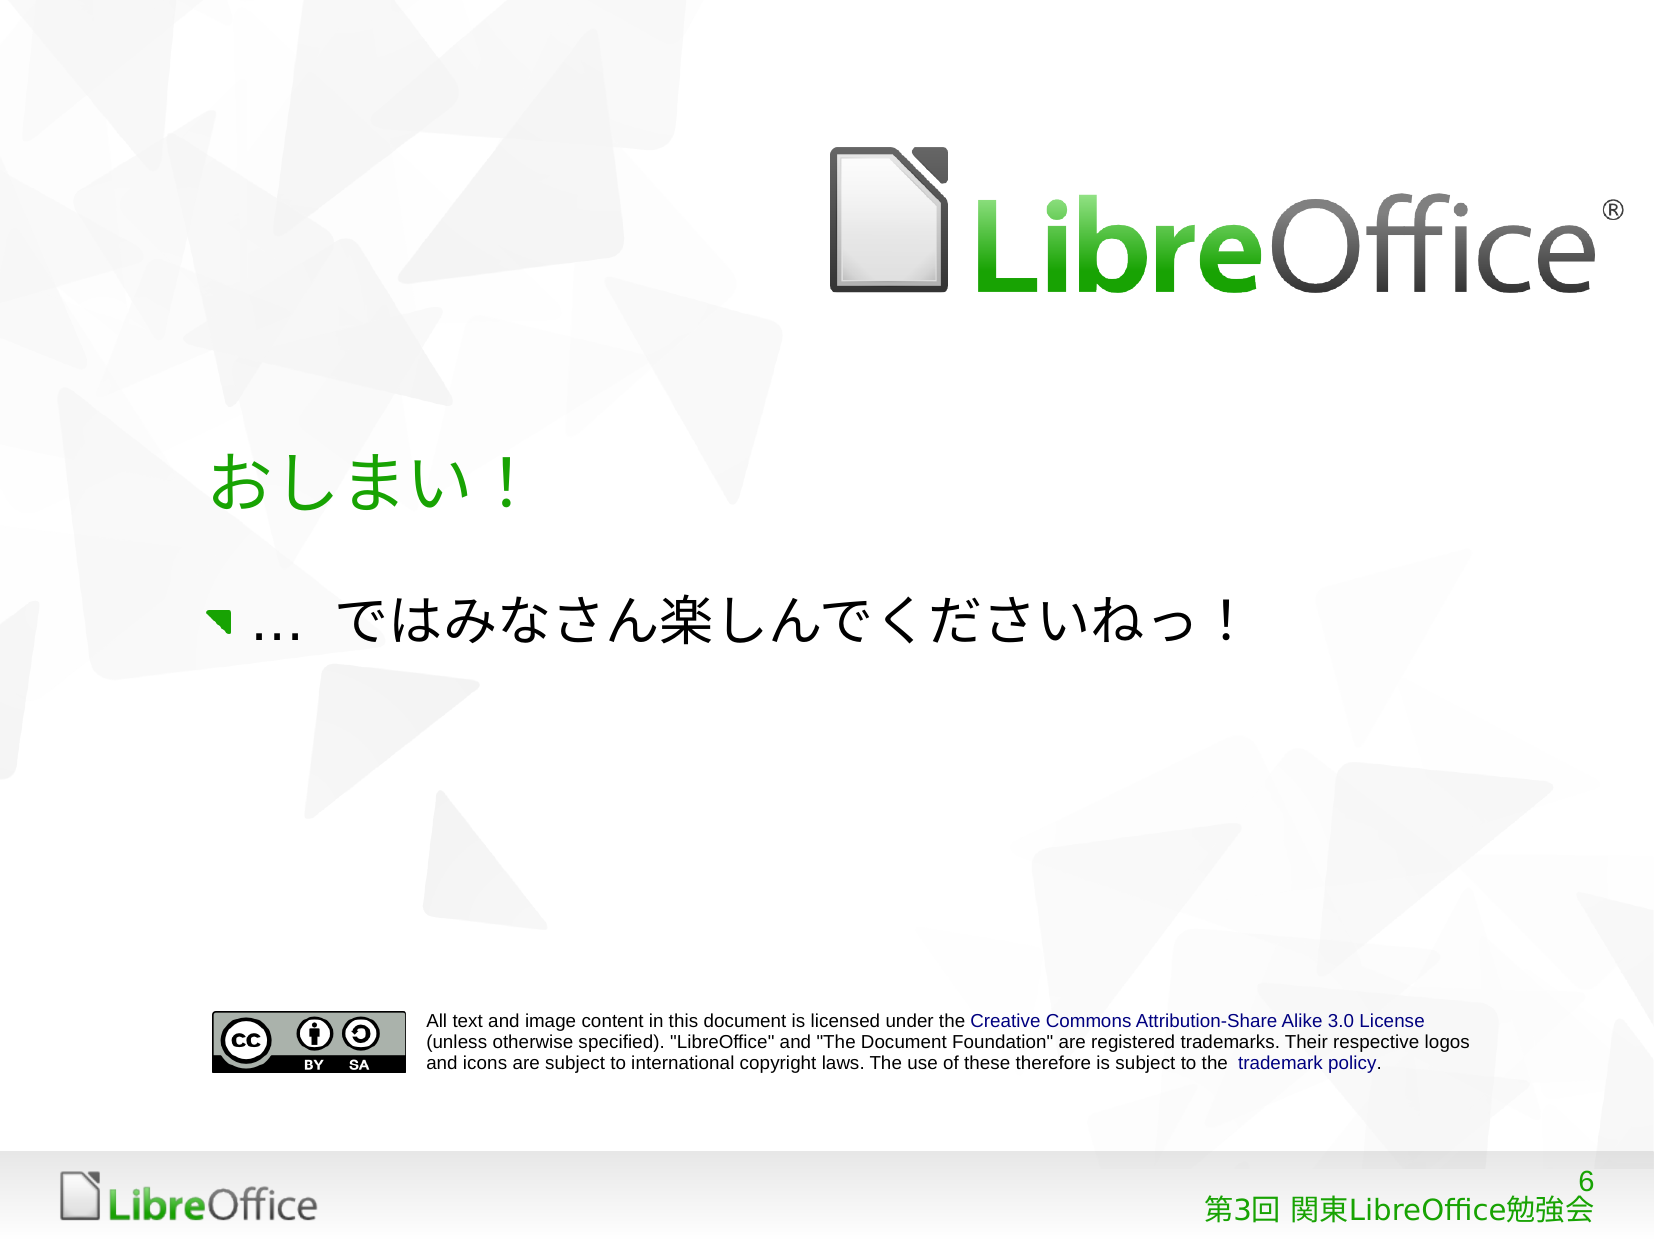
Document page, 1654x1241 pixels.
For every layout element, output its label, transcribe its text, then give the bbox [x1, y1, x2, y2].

list … ではみなさん楽しんでくださいねっ！ [206, 590, 1477, 945]
picture [41, 1152, 337, 1240]
picture [915, 548, 1654, 1169]
title おしまい！ [206, 395, 1477, 573]
picture [0, 0, 1654, 930]
picture [212, 1011, 406, 1073]
